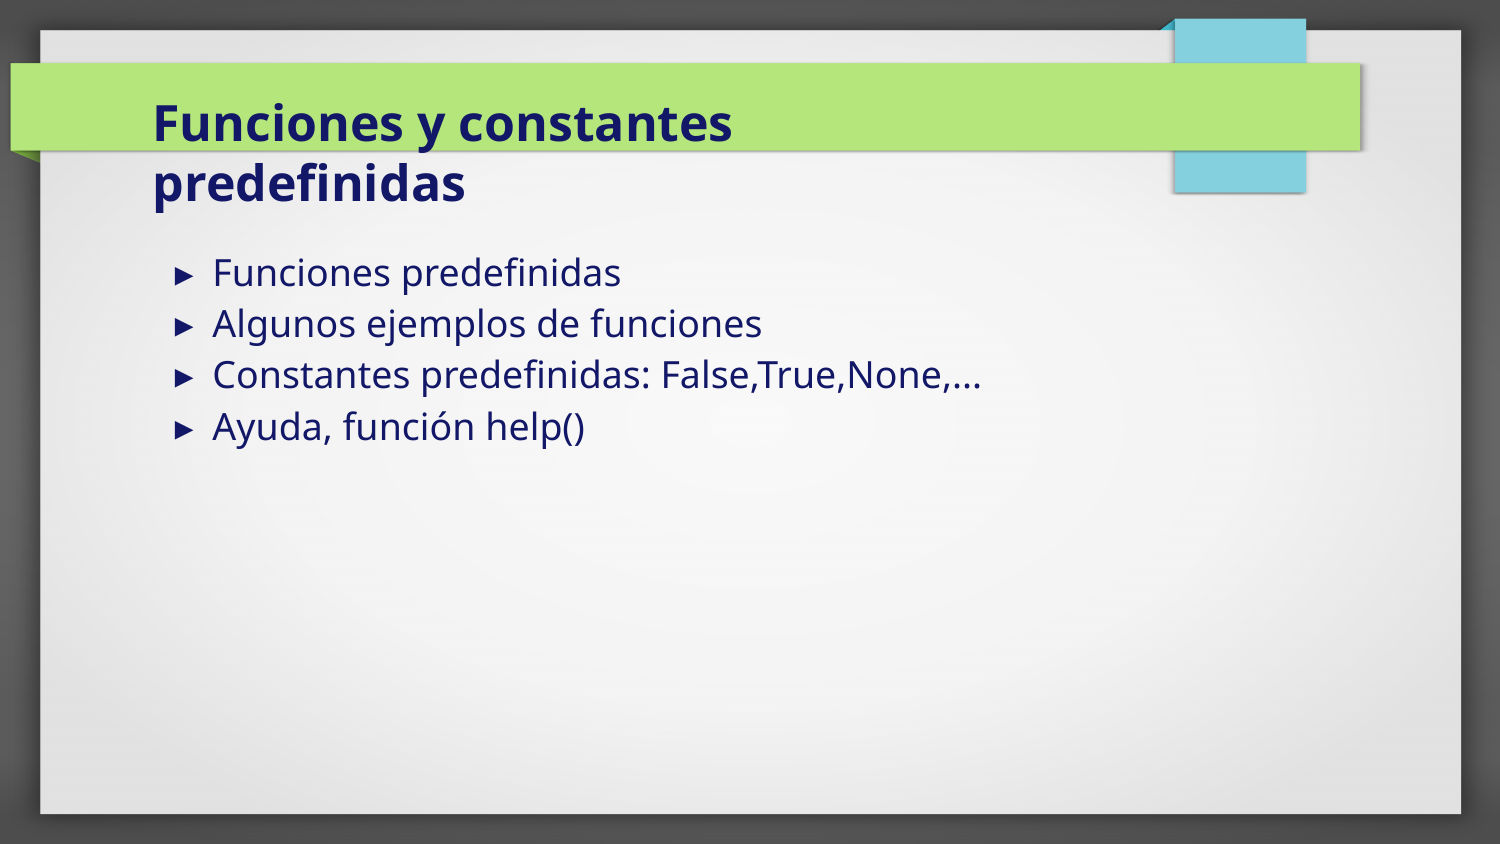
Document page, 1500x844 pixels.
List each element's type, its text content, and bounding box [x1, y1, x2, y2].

title Funciones y constantes predefinidas [137, 146, 1011, 227]
picture [0, 0, 1500, 844]
list Funciones predefinidas Algunos ejemplos de funciones Constantes predefinidas: False,True,None,... Ayuda, función help() [137, 246, 1099, 587]
